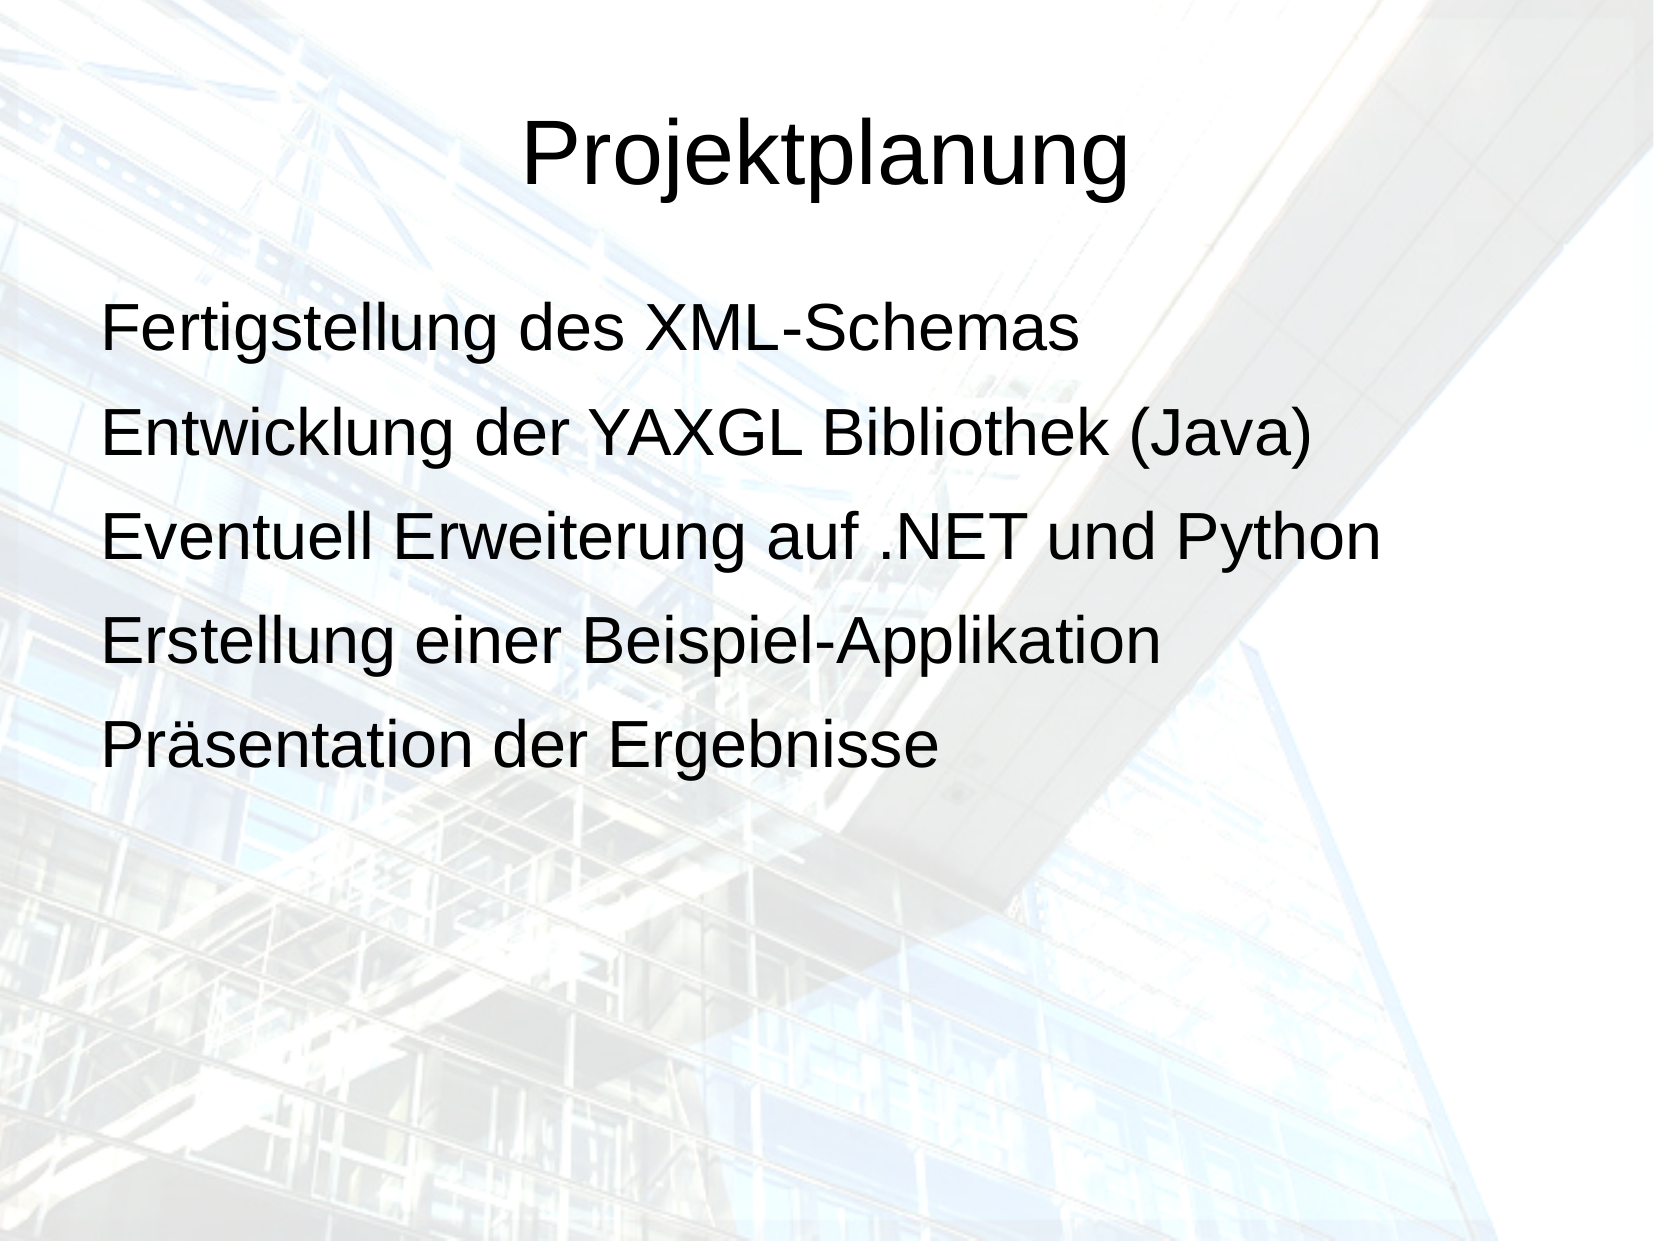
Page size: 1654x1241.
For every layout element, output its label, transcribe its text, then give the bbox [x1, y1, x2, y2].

picture [0, 0, 1654, 1241]
title Projektplanung [82, 56, 1571, 250]
list Fertigstellung des XML-Schemas Entwicklung der YAXGL Bibliothek (Java) Eventuell Erweiterung auf .NET und Python Erstellung einer Beispiel-Applikation Präsentation der Ergebnisse [82, 290, 1571, 1094]
